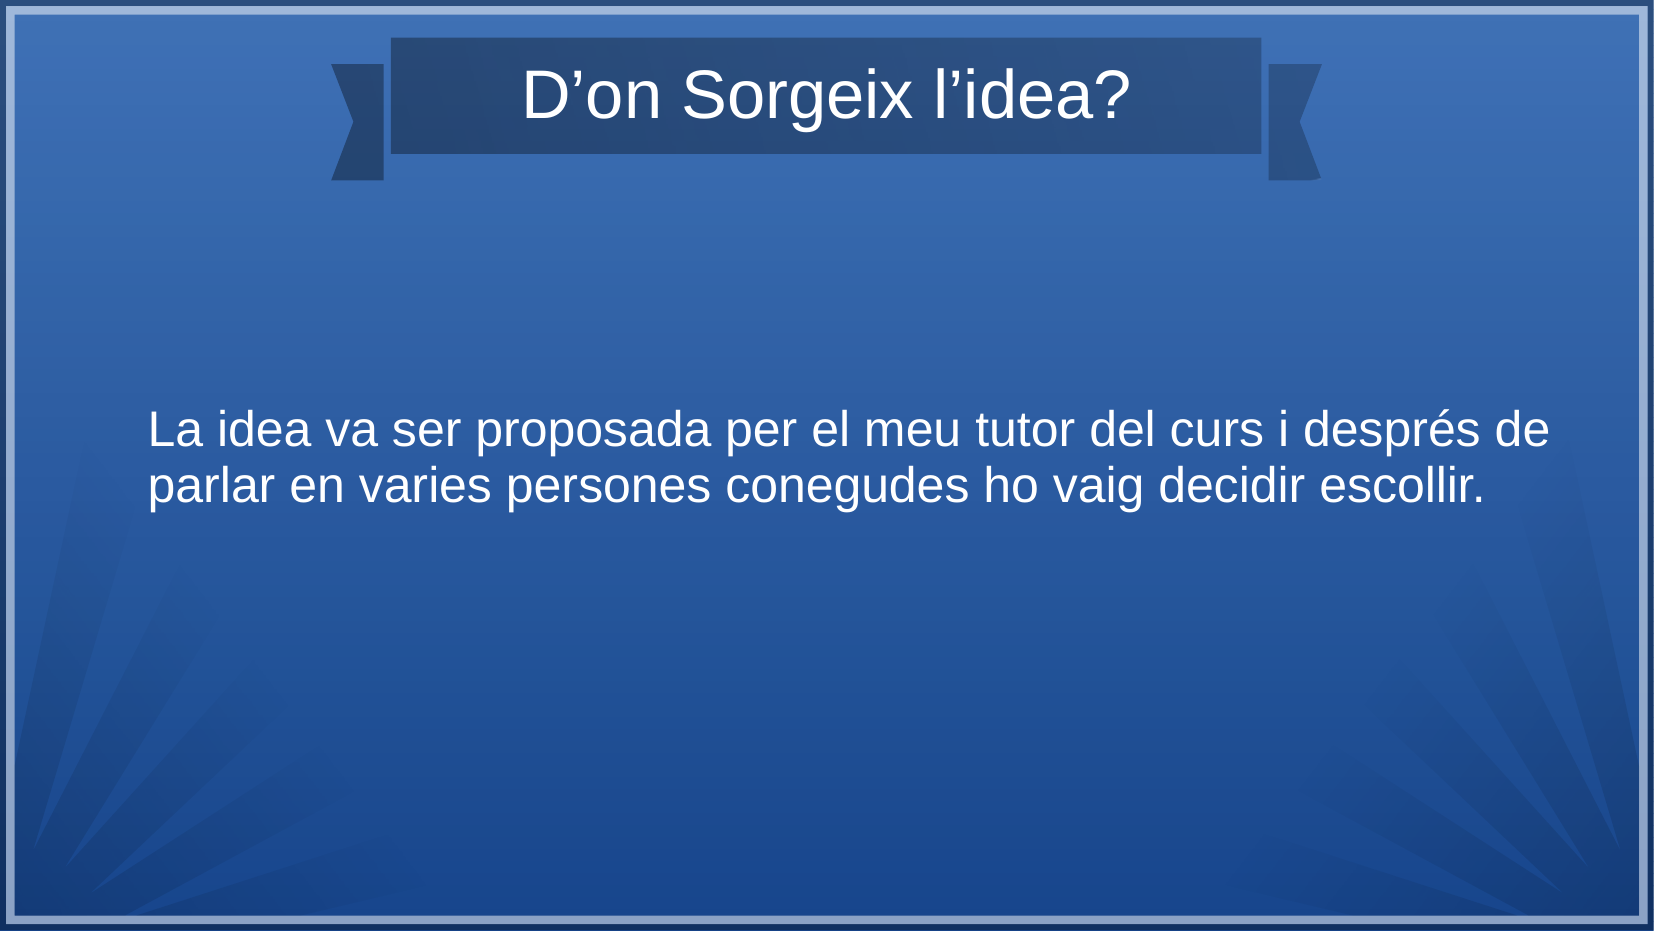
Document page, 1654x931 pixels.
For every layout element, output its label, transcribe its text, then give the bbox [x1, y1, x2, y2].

title D’on Sorgeix l’idea? [389, 35, 1264, 154]
list La idea va ser proposada per el meu tutor del curs i després de parlar en varies persones conegudes ho vaig decidir escollir. [76, 401, 1565, 621]
